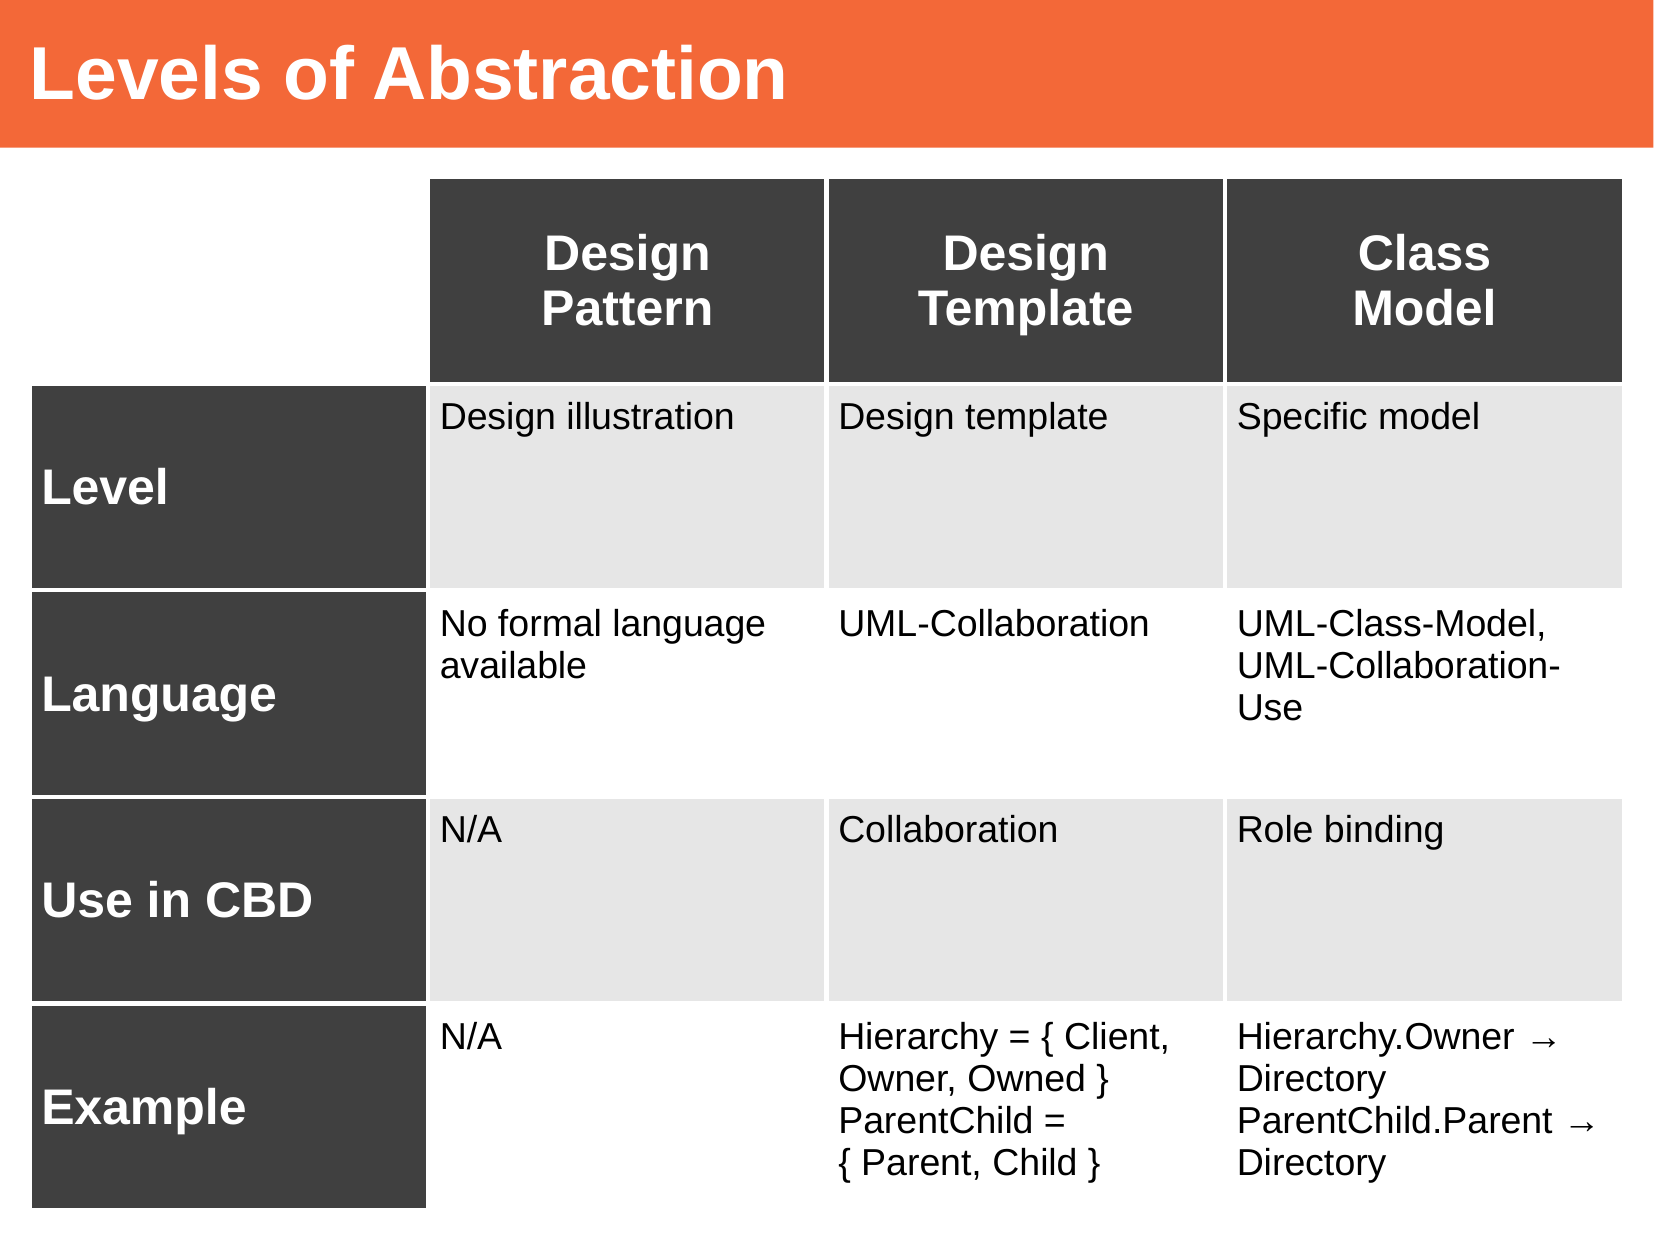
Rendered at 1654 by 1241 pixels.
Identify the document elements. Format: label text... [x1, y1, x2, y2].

table_cell Language [32, 592, 426, 795]
table_cell Specific model [1227, 386, 1622, 588]
table_cell Level [32, 386, 426, 588]
table_header Design Pattern [430, 179, 824, 382]
table_cell UML-Collaboration [829, 592, 1223, 795]
table_cell Role binding [1227, 799, 1622, 1001]
table_cell Design illustration [430, 386, 824, 588]
title Levels of Abstraction [0, 0, 1654, 148]
table_cell Hierarchy = { Client, Owner, Owned } ParentChild = { Parent, Child } [829, 1006, 1223, 1208]
table_cell Use in CBD [32, 799, 426, 1001]
table_cell Example [32, 1006, 426, 1208]
table_header [32, 179, 426, 382]
table_cell N/A [430, 1006, 824, 1208]
table_header Class Model [1227, 179, 1622, 382]
table_cell Collaboration [829, 799, 1223, 1001]
table_header Design Template [829, 179, 1223, 382]
table_cell No formal language available [430, 592, 824, 795]
table_cell N/A [430, 799, 824, 1001]
table_cell Hierarchy.Owner → Directory ParentChild.Parent → Directory [1227, 1006, 1622, 1208]
table_cell UML-Class-Model, UML-Collaboration-Use [1227, 592, 1622, 795]
table_cell Design template [829, 386, 1223, 588]
